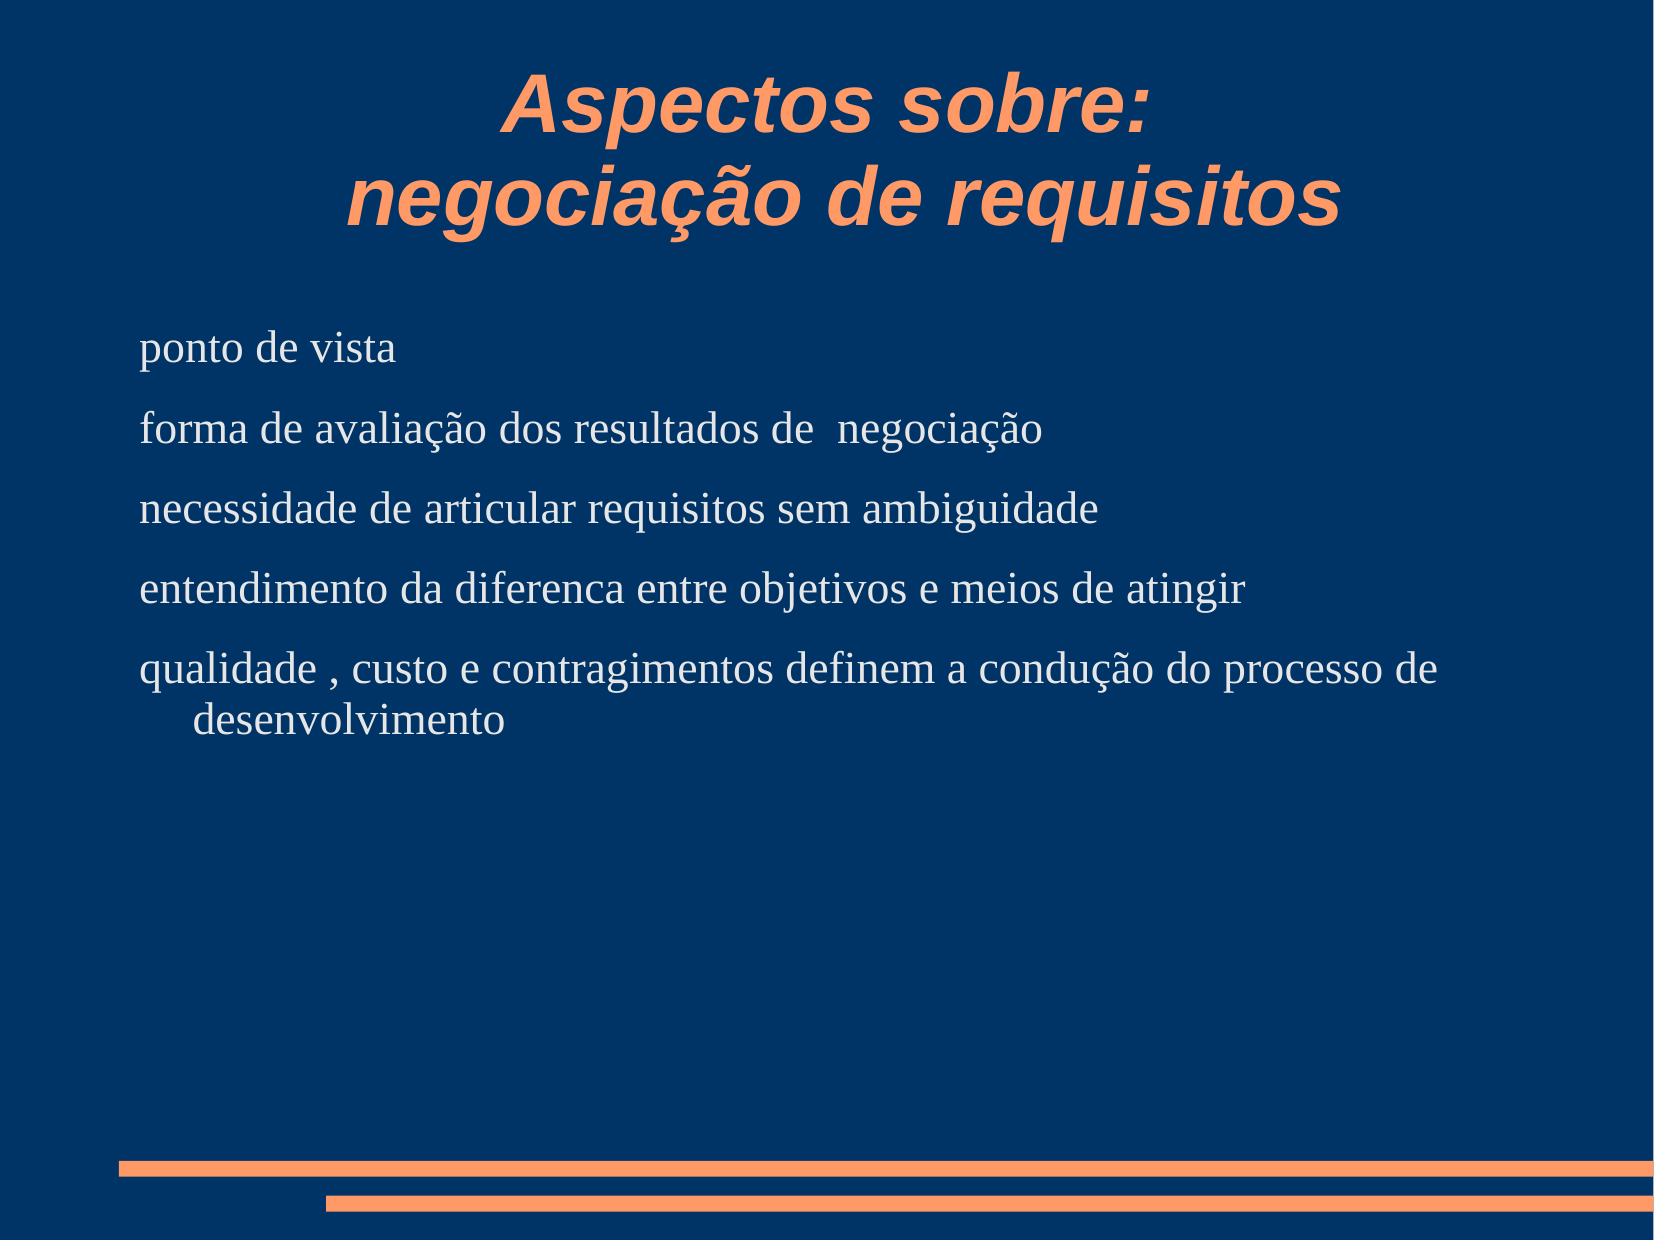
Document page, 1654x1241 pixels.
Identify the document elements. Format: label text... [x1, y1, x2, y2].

list ponto de vista forma de avaliação dos resultados de negociação necessidade de articular requisitos sem ambiguidade entendimento da diferenca entre objetivos e meios de atingir qualidade , custo e contragimentos definem a condução do processo de desenvolvimento [121, 322, 1561, 1132]
title Aspectos sobre: negociação de requisitos [121, 42, 1534, 258]
